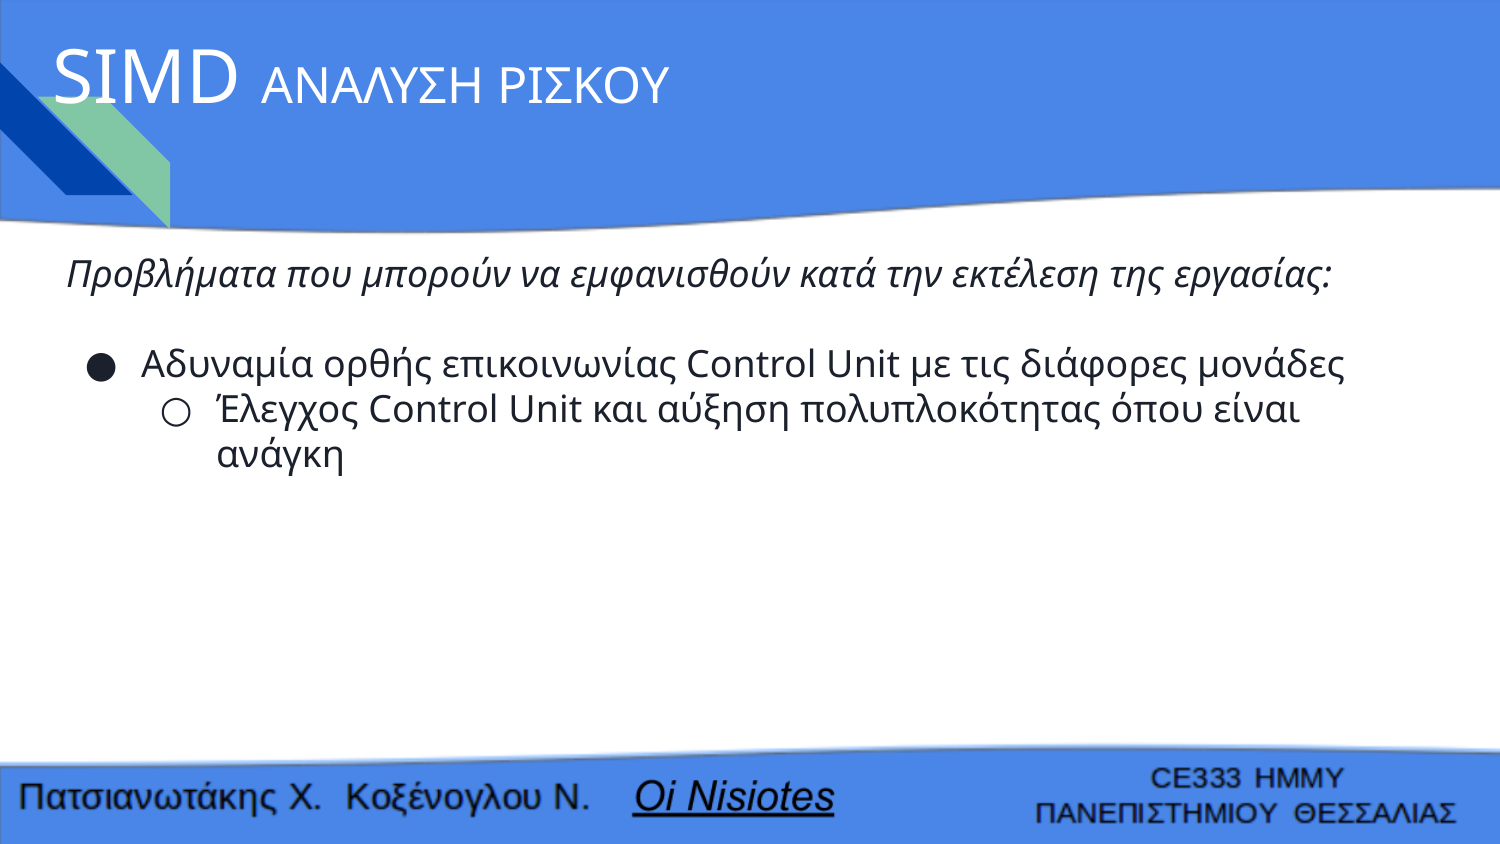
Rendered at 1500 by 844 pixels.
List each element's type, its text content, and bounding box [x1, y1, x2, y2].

picture [0, 0, 1500, 844]
title SIMD ΑΝΑΛΥΣΗ ΡΙΣΚΟΥ [37, 0, 1435, 94]
picture [360, 94, 366, 102]
picture [612, 94, 631, 100]
list Προβλήματα που μπορούν να εμφανισθούν κατά την εκτέλεση της εργασίας: Αδυναμία ορθής επικοινωνίας Control Unit με τις διάφορες μονάδες Έλεγχος Control Unit και αύξηση πολυπλοκότητας όπου είναι ανάγκη [51, 235, 1449, 796]
